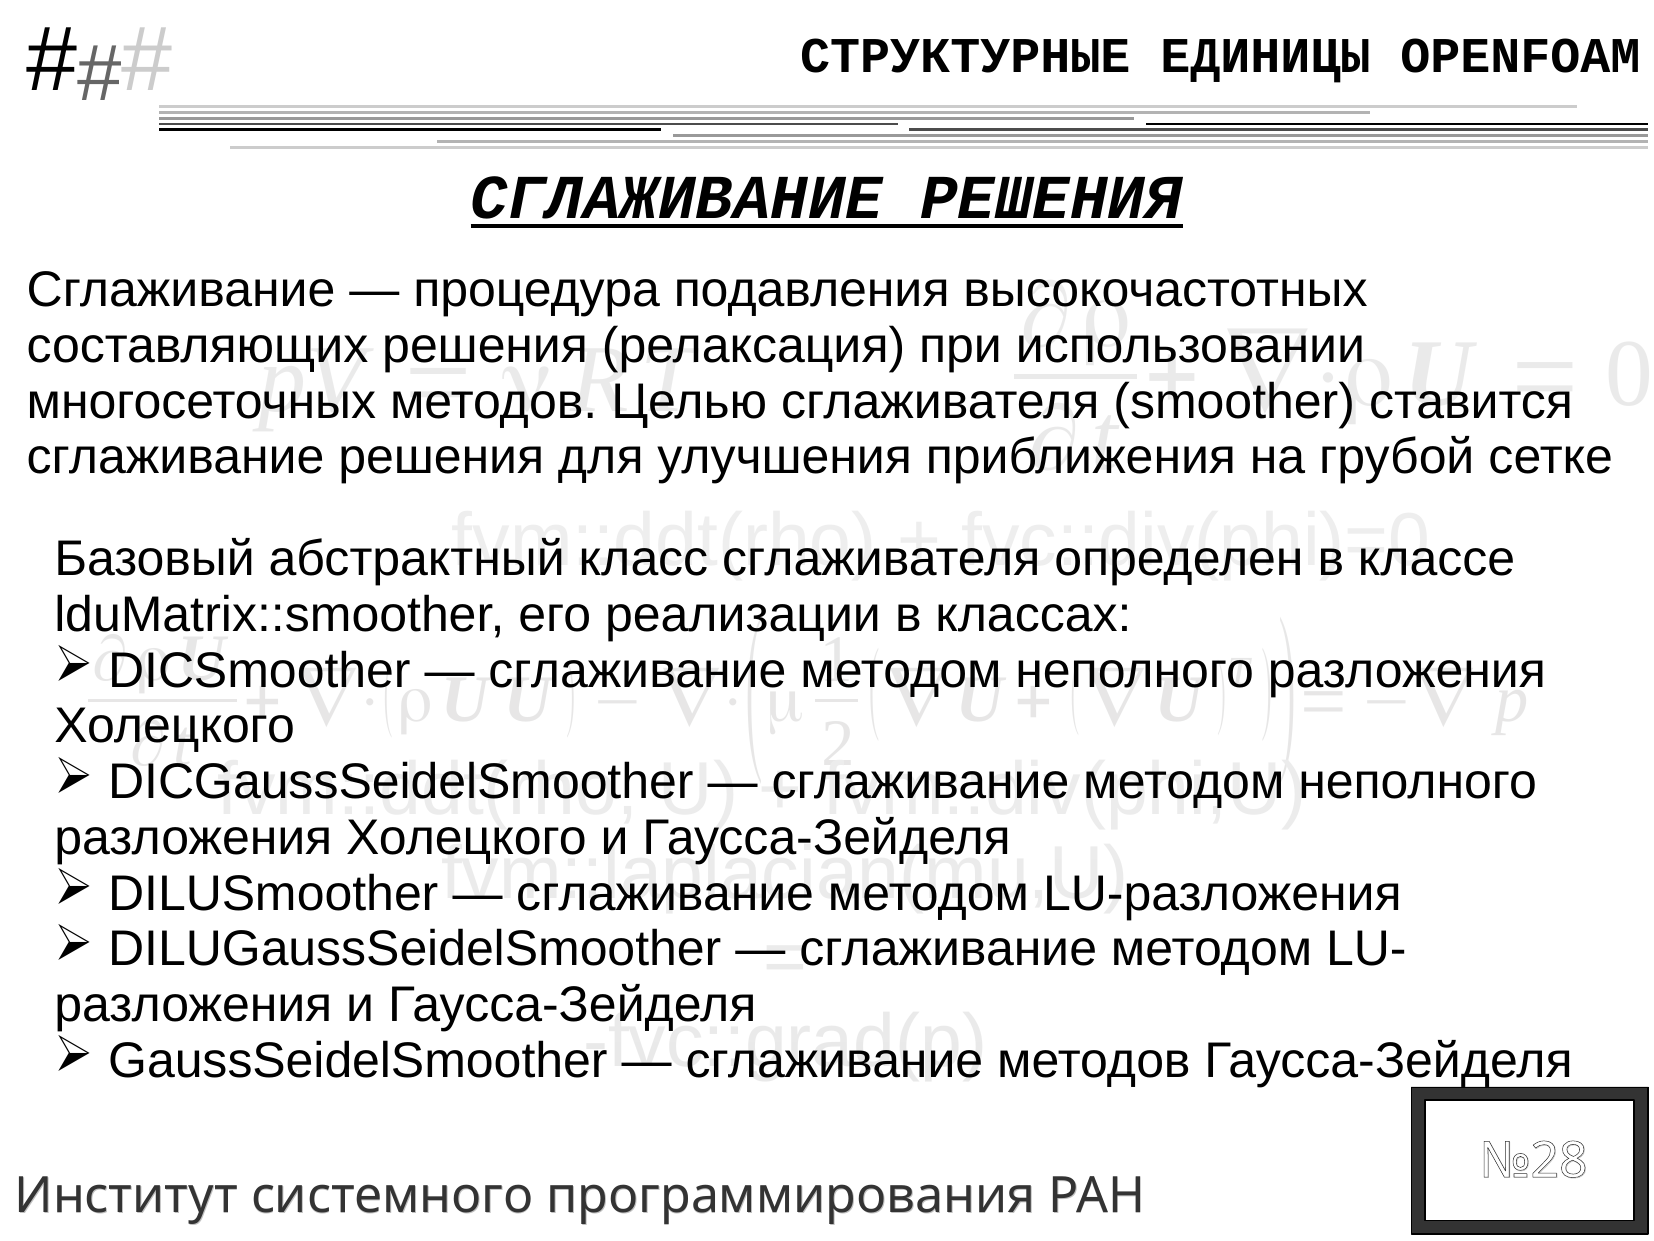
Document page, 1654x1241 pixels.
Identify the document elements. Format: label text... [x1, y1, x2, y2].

title СГЛАЖИВАНИЕ РЕШЕНИЯ [0, 147, 1654, 257]
text_box Базовый абстрактный класс сглаживателя определен в классе lduMatrix::smoother, его реализации в классах: DICSmoother — сглаживание методом неполного разложения Холецкого DICGaussSeidelSmoother — сглаживание методом неполного разложения Холецкого и Гаусса-Зейделя DILUSmoother — сглаживание методом LU-разложения DILUGaussSeidelSmoother — сглаживание методом LU-разложения и Гаусса-Зейделя GaussSeidelSmoother — сглаживание методов Гаусса-Зейделя [39, 523, 1625, 1096]
text_box Сглаживание — процедура подавления высокочастотных составляющих решения (релаксация) при использовании многосеточных методов. Целью сглаживателя (smoother) ставится сглаживание решения для улучшения приближения на грубой сетке [11, 253, 1654, 492]
